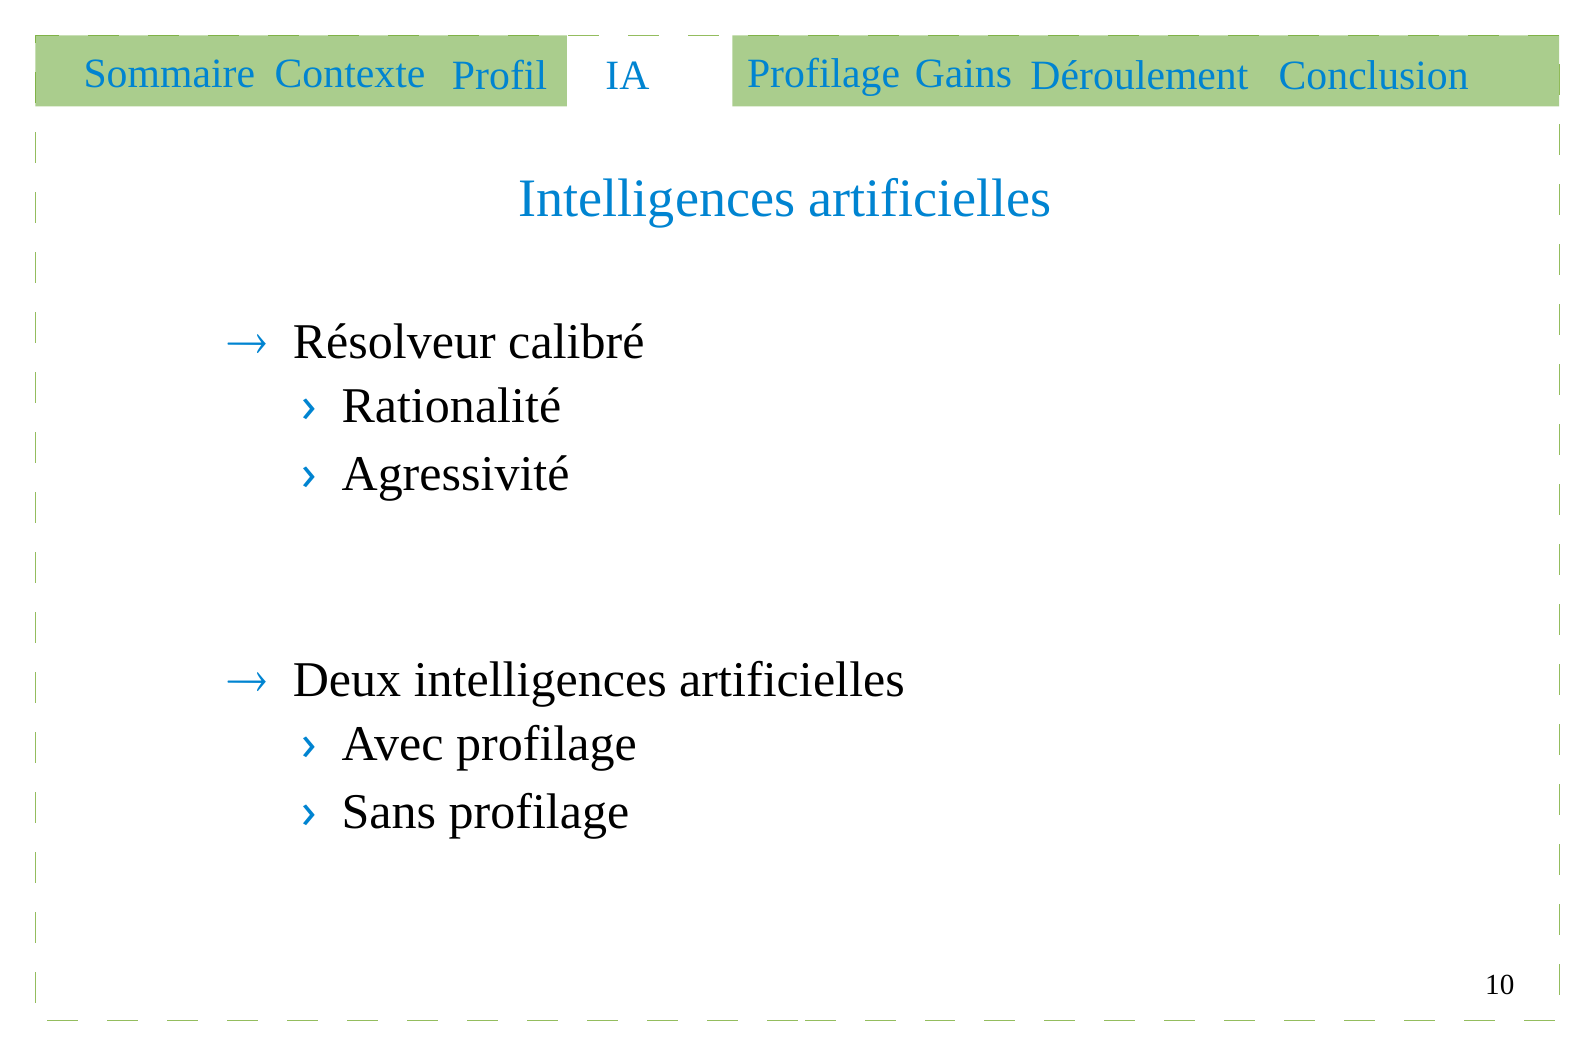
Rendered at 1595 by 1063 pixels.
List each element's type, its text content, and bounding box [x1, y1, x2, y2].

text_box Gains [934, 42, 1040, 105]
text_box Intelligences artificielles [23, 161, 1548, 237]
text_box Profilage [732, 42, 934, 105]
text_box Profil [437, 45, 567, 107]
text_box ® Résolveur calibré › Rationalité › Agressivité ® Deux intelligences artificielles › Avec profilage › Sans profilage [212, 306, 1512, 1063]
text_box Déroulement [1015, 45, 1264, 107]
text_box [35, 35, 567, 107]
text_box Contexte [284, 42, 449, 105]
text_box IA [590, 45, 804, 107]
text_box Sommaire [68, 42, 284, 105]
text_box [732, 35, 1560, 107]
text_box Conclusion [1264, 45, 1501, 107]
